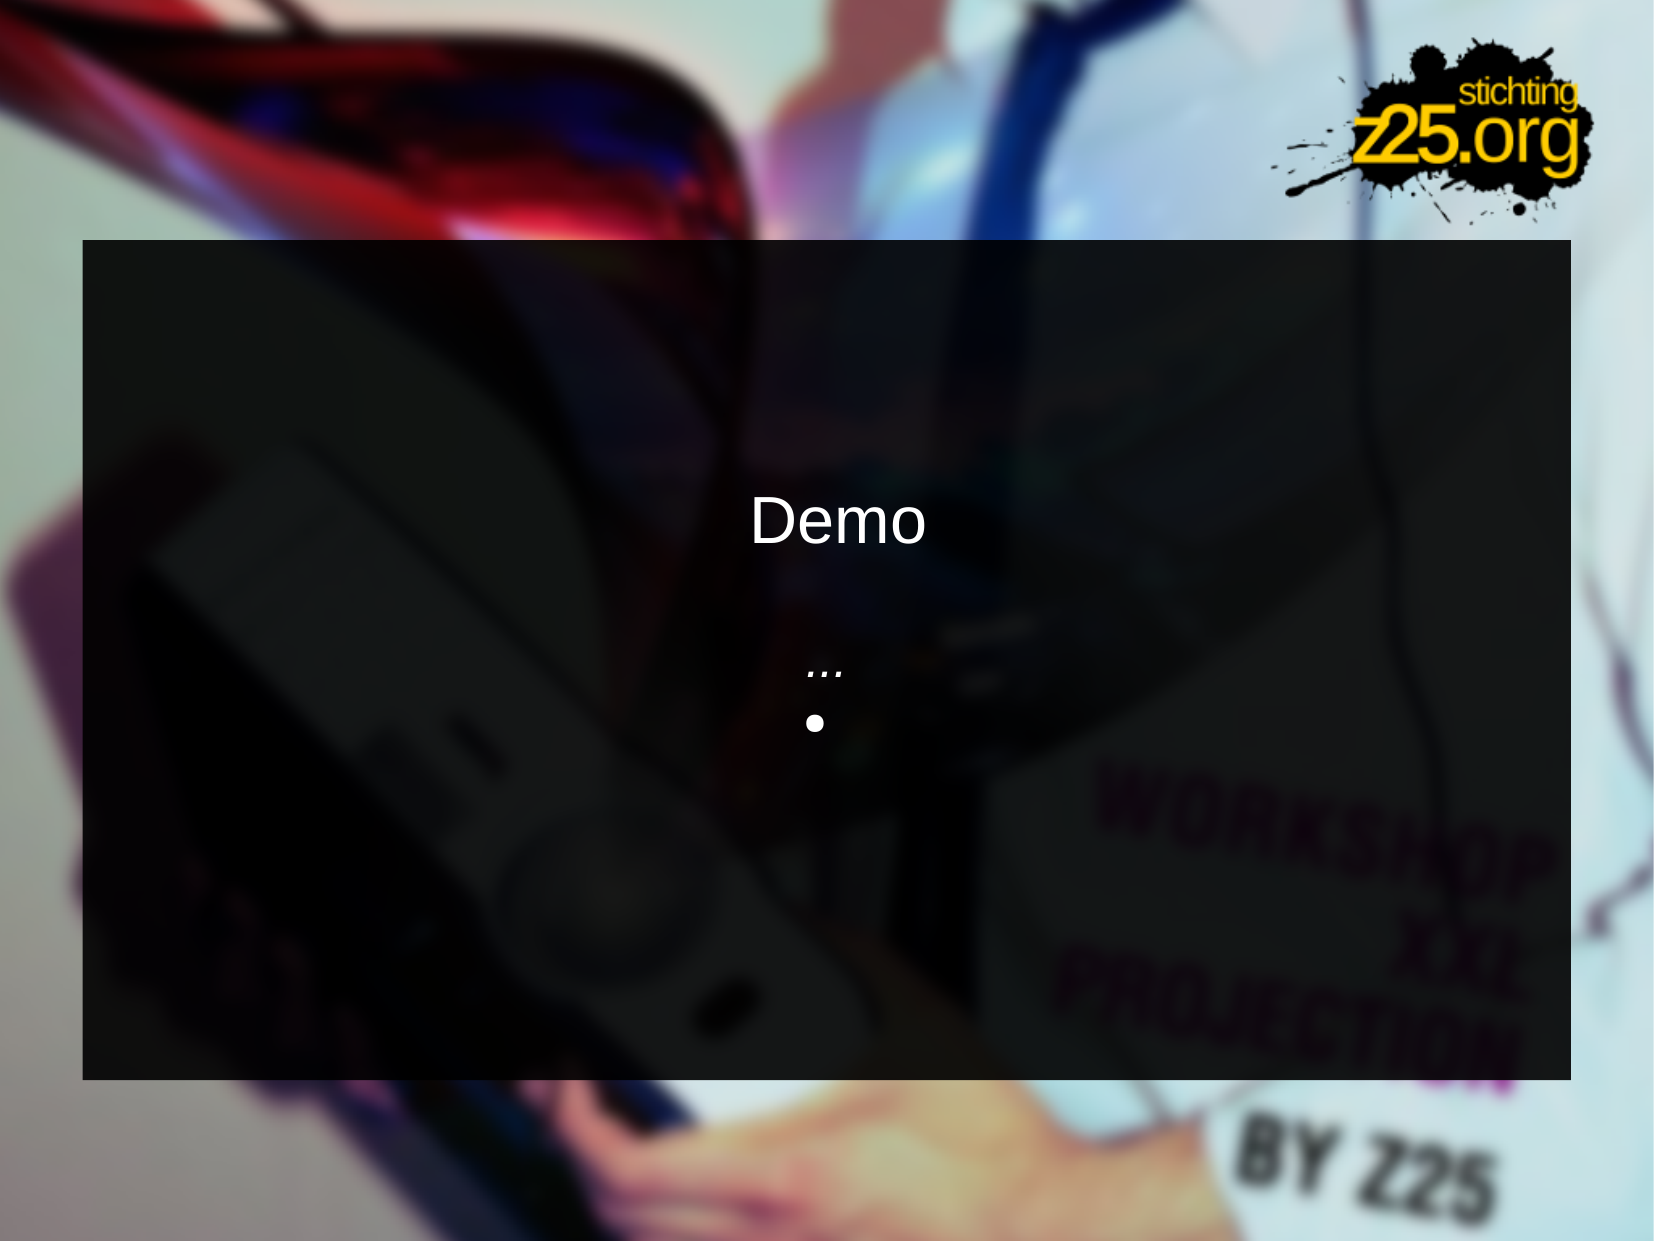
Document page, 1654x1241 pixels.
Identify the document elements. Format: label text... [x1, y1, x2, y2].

subtitle Demo ... [82, 240, 1571, 1081]
picture [0, 0, 1654, 1241]
